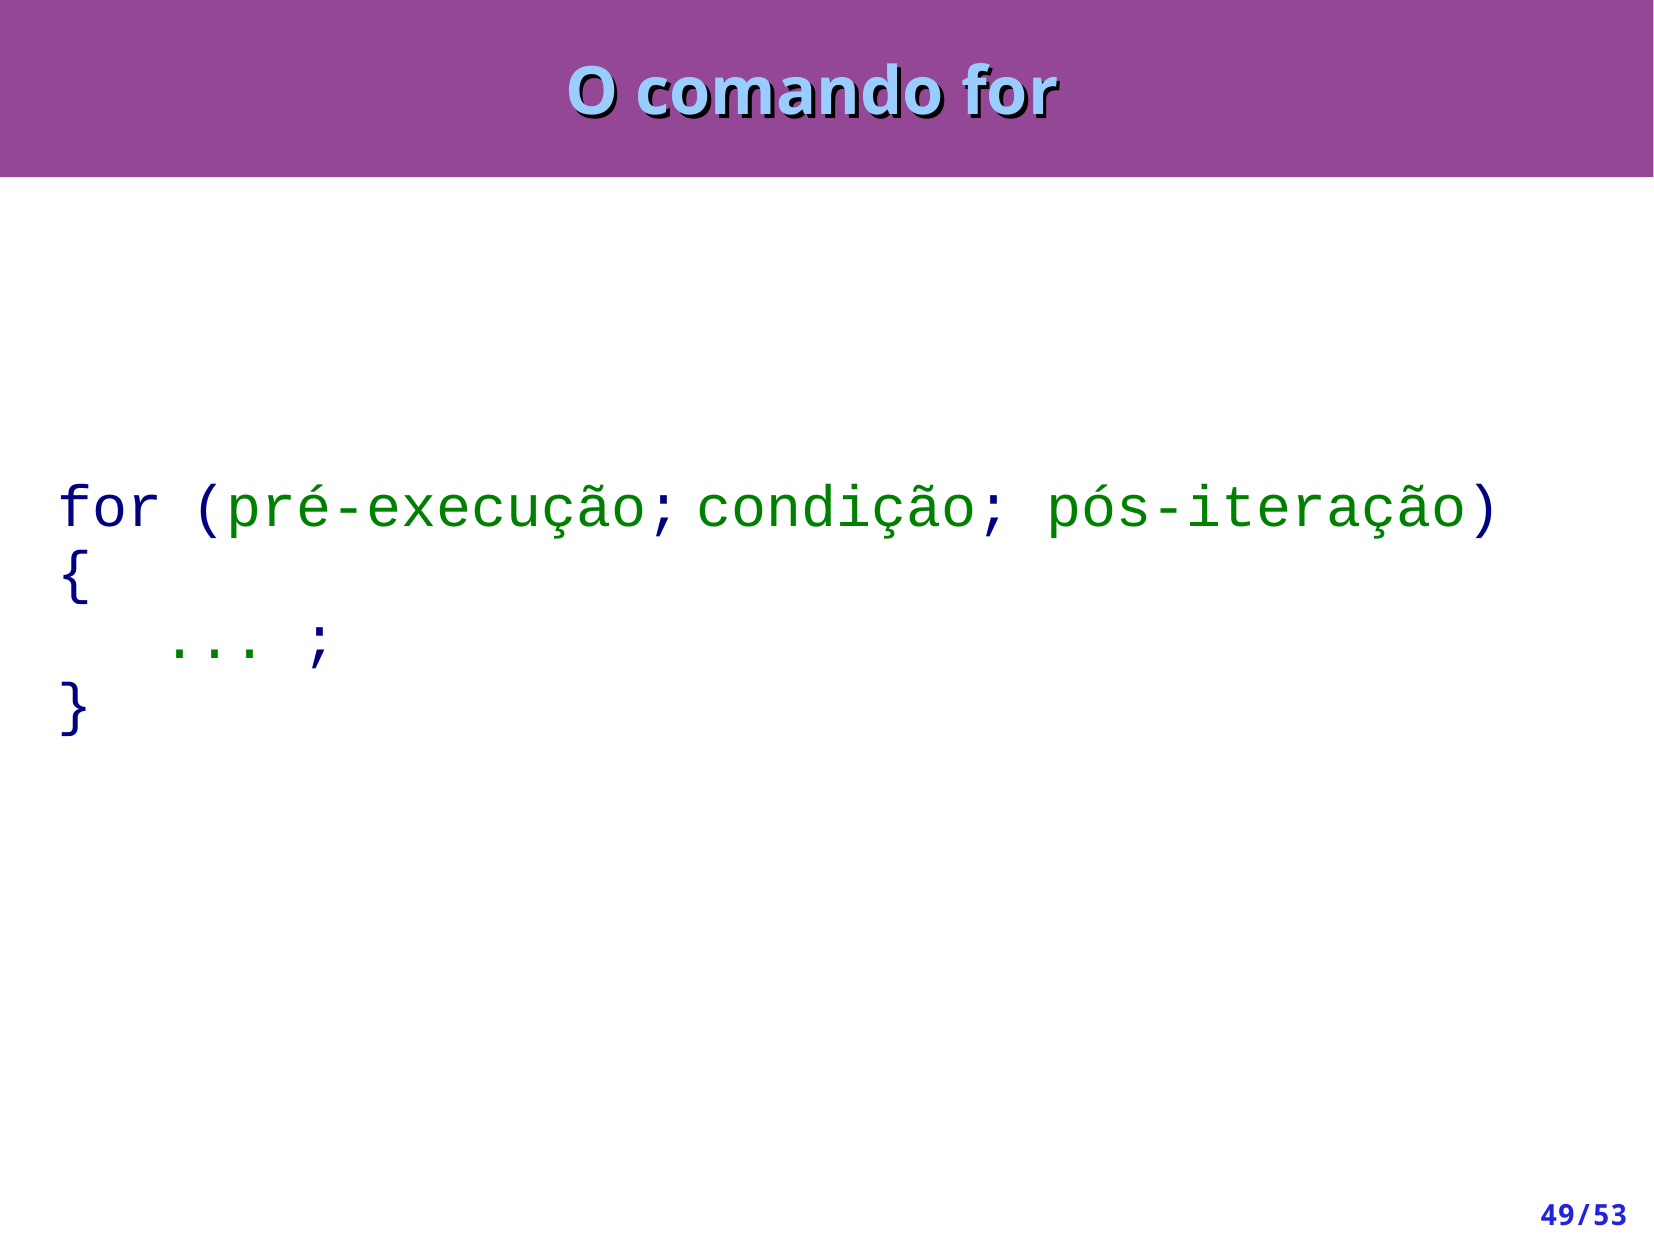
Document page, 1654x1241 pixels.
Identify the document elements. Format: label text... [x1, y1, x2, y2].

title O comando for [0, 0, 1654, 178]
text_box for (pré-execução; condição; pós-iteração) { ... ; } [26, 443, 1625, 774]
